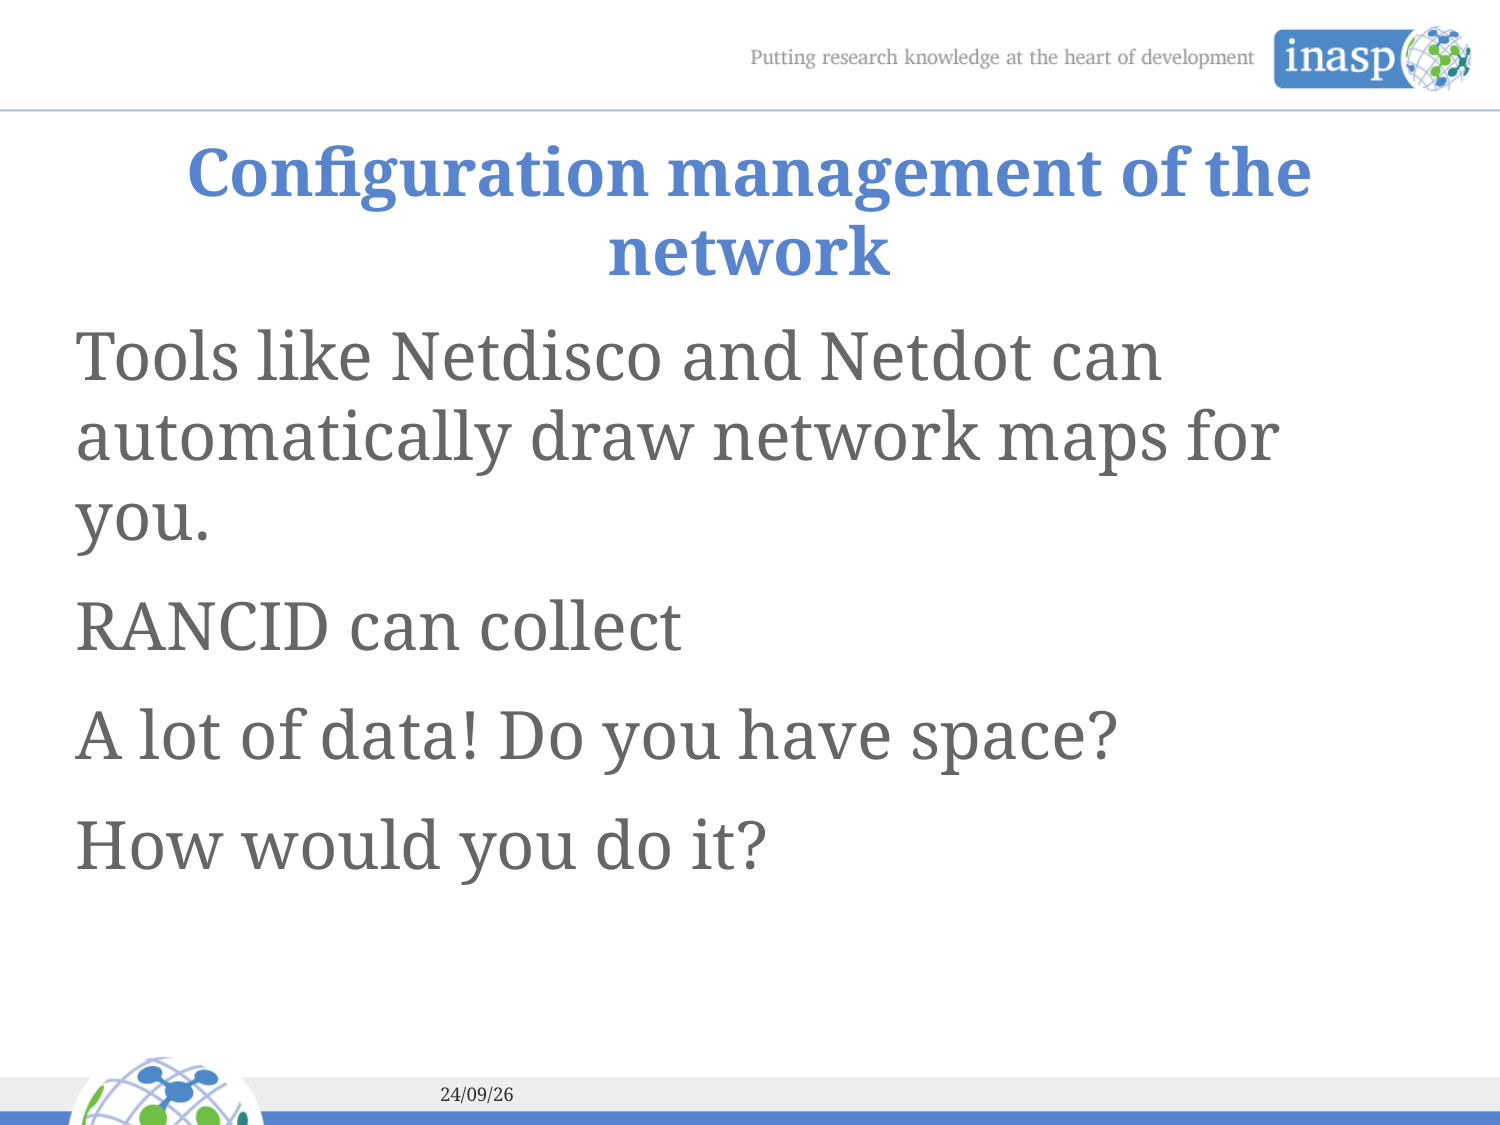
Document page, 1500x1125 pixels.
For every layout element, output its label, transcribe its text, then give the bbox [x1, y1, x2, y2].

picture [0, 0, 1500, 1125]
list Tools like Netdisco and Netdot can automatically draw network maps for you. RANCID can collect A lot of data! Do you have space? How would you do it? [75, 313, 1426, 967]
title Configuration management of the network [75, 129, 1426, 313]
